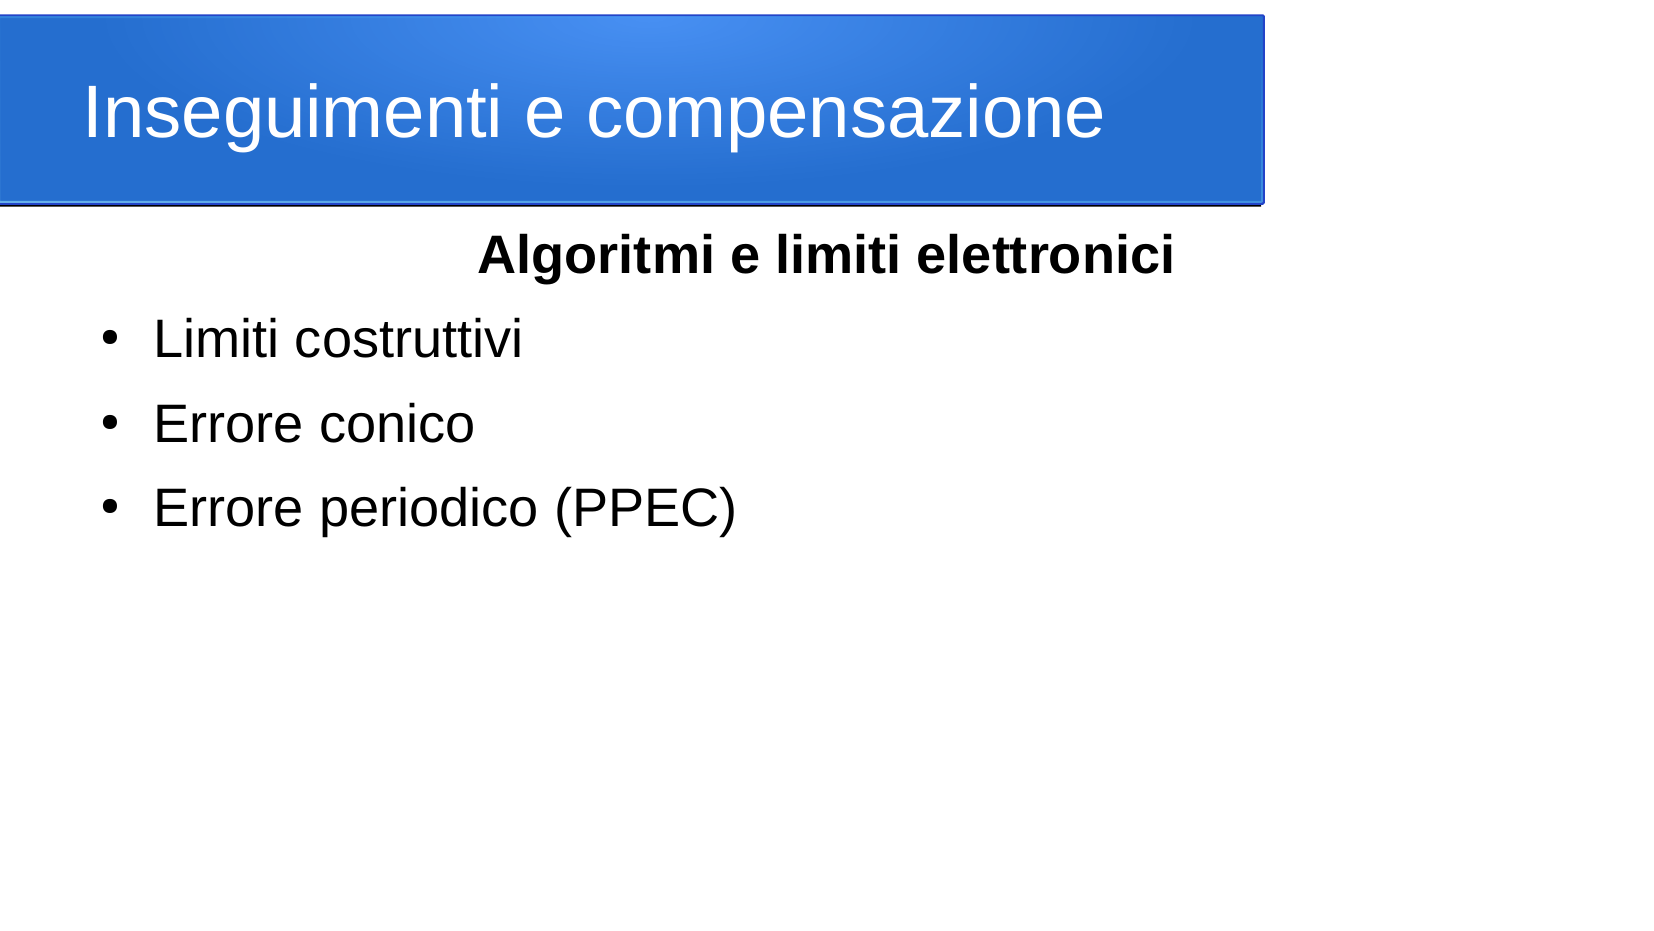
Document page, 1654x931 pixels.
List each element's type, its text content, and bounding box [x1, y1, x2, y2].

title Inseguimenti e compensazione [82, 35, 1235, 189]
list Algoritmi e limiti elettronici Limiti costruttivi Errore conico Errore periodico (PPEC) [82, 224, 1571, 764]
